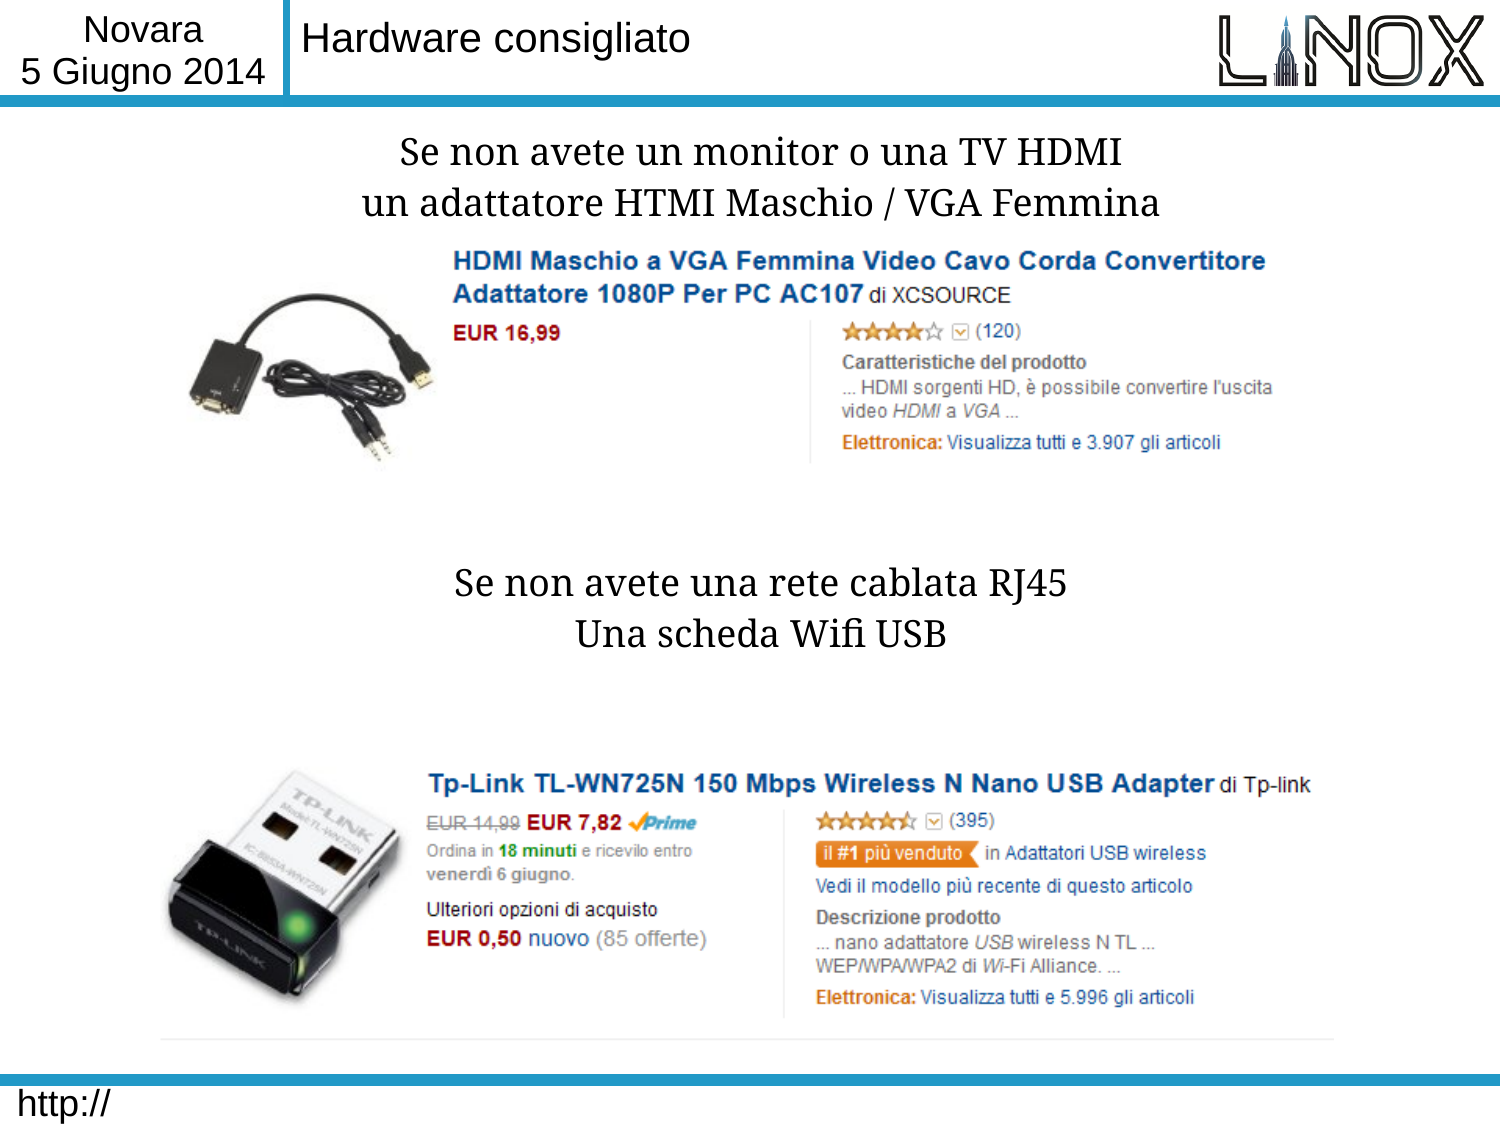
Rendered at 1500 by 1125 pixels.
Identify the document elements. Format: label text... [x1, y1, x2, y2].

text_box Se non avete una rete cablata RJ45 Una scheda Wifi USB [34, 548, 1489, 650]
picture [153, 755, 1334, 1045]
picture [173, 237, 1312, 473]
picture [0, 1074, 1500, 1086]
text_box Se non avete un monitor o una TV HDMI un adattatore HTMI Maschio / VGA Femmina [34, 118, 1489, 219]
picture [0, 0, 1500, 107]
list Hardware consigliato [286, 7, 1312, 83]
